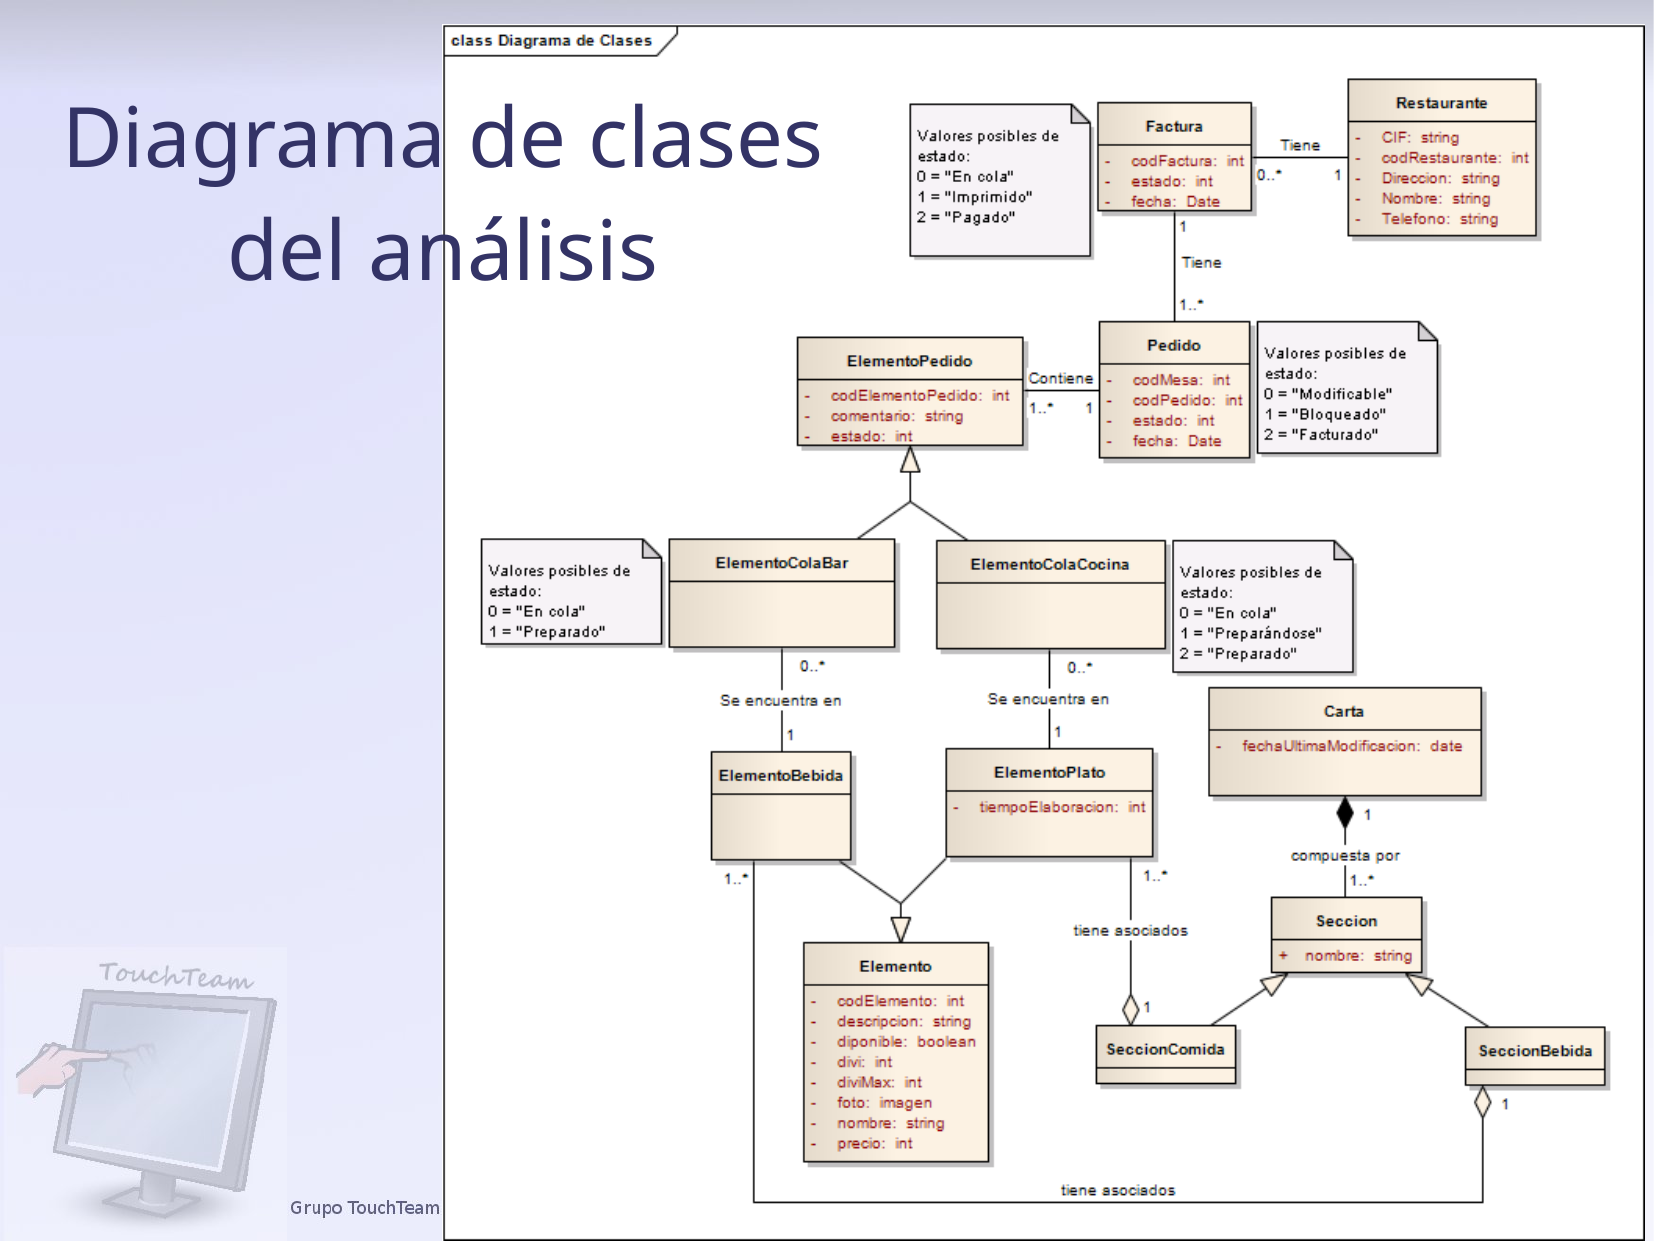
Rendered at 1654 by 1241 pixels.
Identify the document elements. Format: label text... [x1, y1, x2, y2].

title Diagrama de clases del análisis [29, 46, 857, 337]
picture [0, 0, 1654, 1241]
